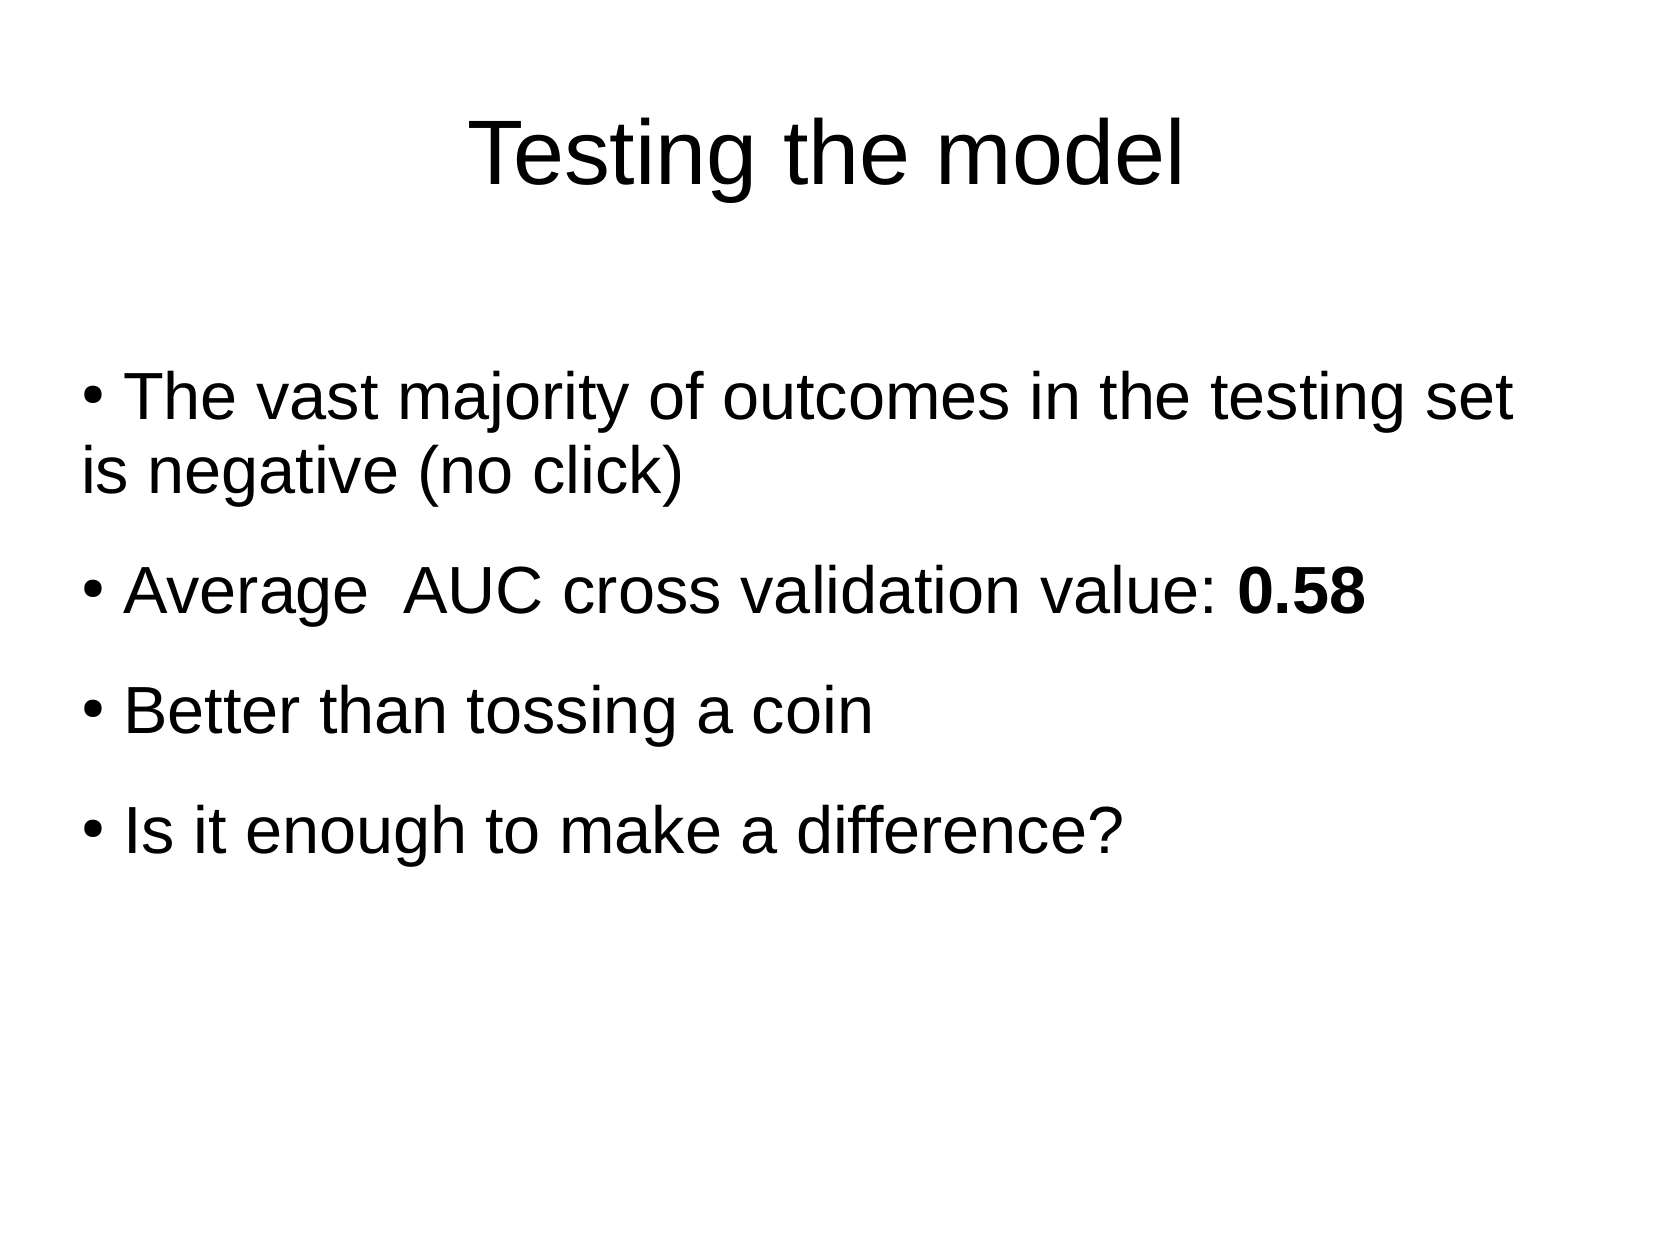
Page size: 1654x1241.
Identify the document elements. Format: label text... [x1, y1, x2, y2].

subtitle The vast majority of outcomes in the testing set is negative (no click) Average AUC cross validation value: 0.58 Better than tossing a coin Is it enough to make a difference? [80, 329, 1570, 898]
title Testing the model [82, 49, 1571, 257]
